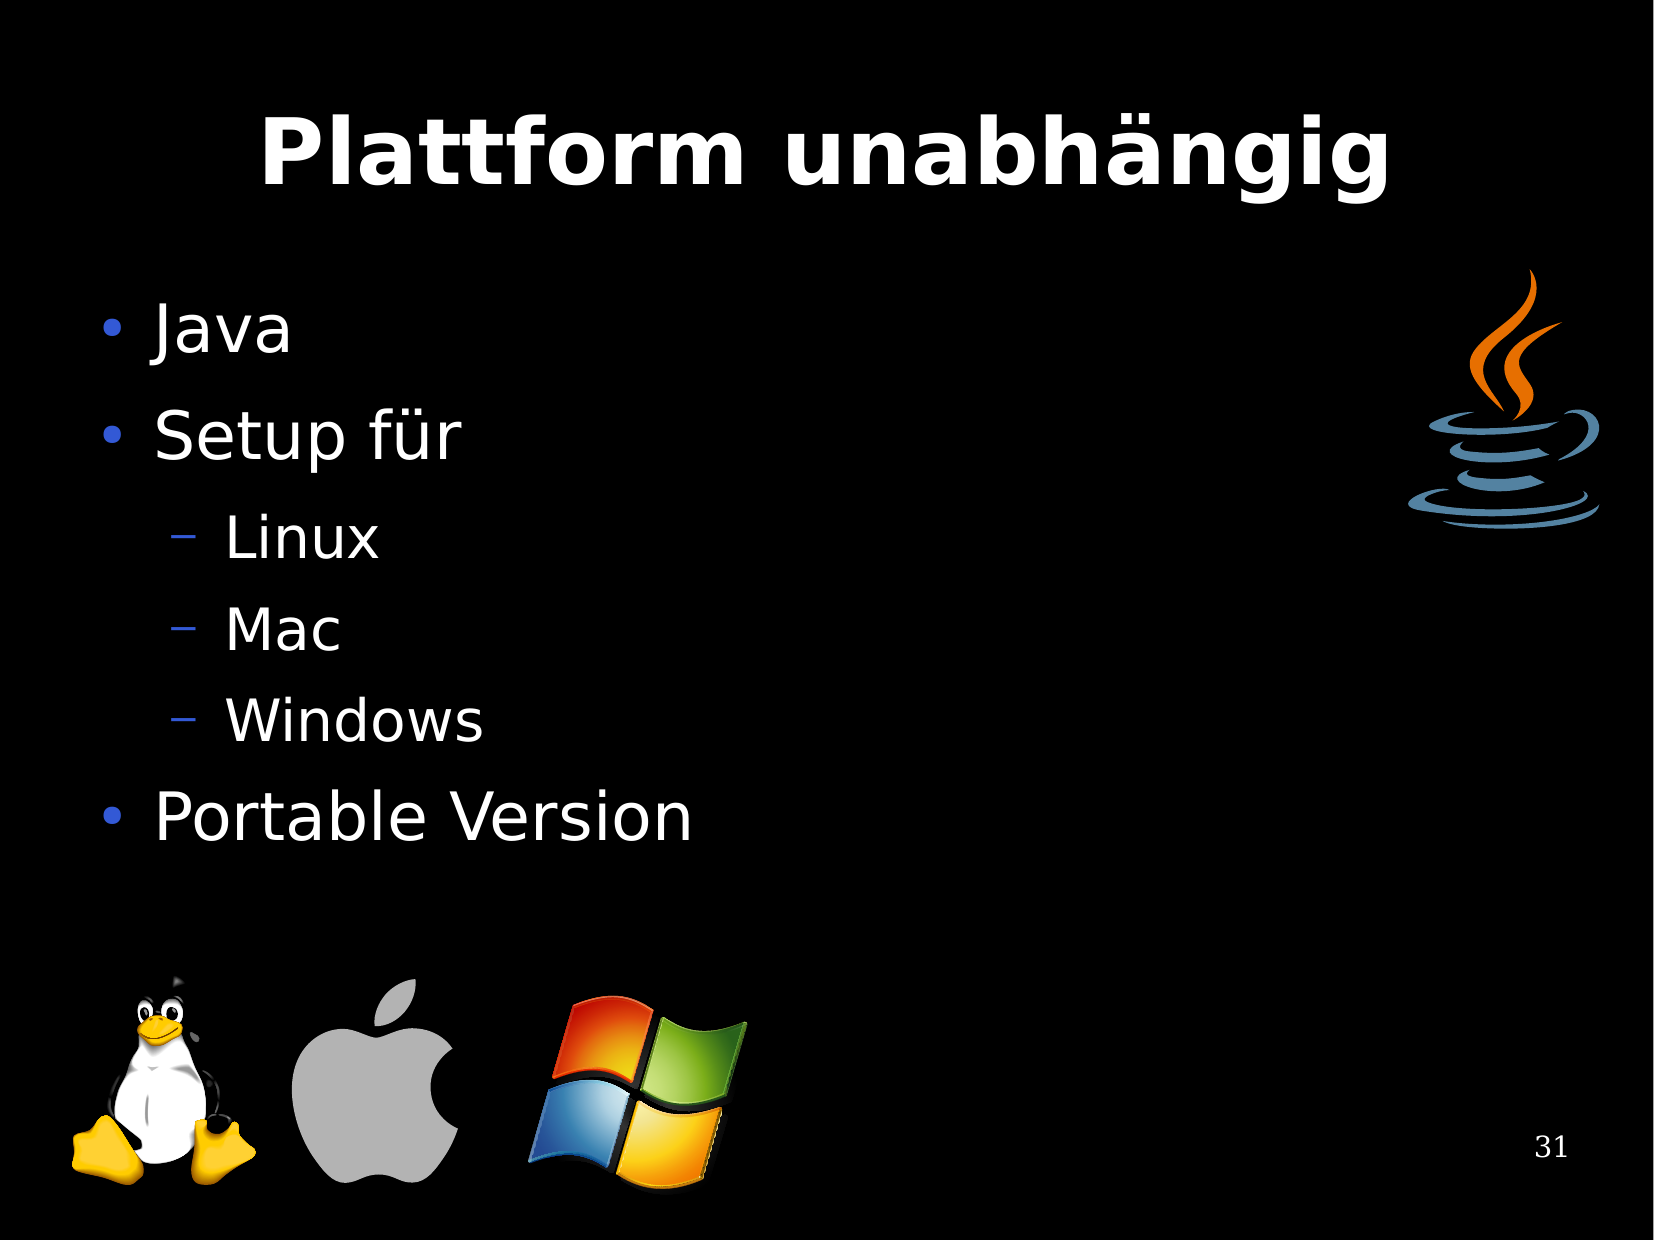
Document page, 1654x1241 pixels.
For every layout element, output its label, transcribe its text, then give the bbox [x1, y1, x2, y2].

picture [1397, 265, 1608, 547]
picture [511, 979, 1293, 1211]
picture [287, 974, 463, 1188]
title Plattform unabhängig [82, 49, 1571, 257]
picture [59, 969, 257, 1201]
list Java Setup für Linux Mac Windows Portable Version [82, 290, 1538, 1010]
